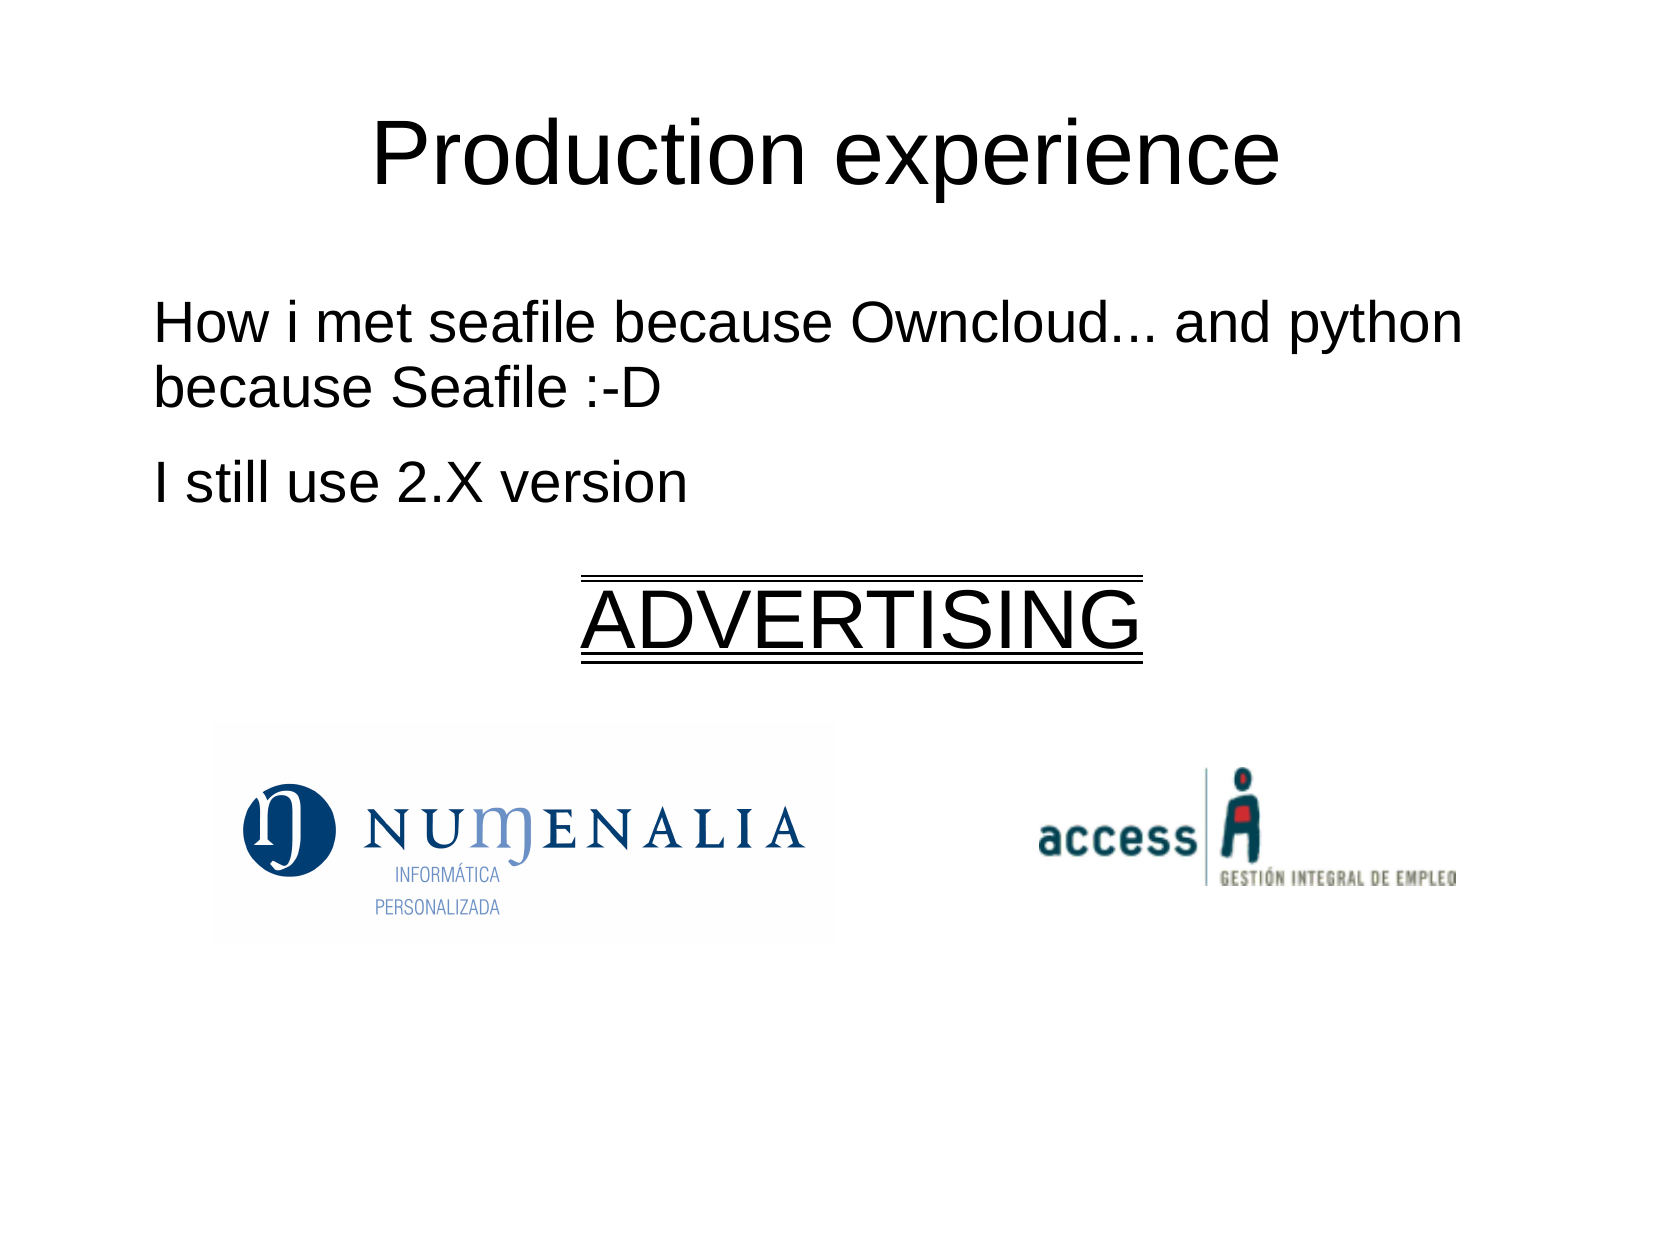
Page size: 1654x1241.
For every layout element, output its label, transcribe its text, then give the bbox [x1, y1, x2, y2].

picture [212, 722, 836, 945]
title Production experience [82, 49, 1571, 257]
list How i met seafile because Owncloud... and python because Seafile :-D I still use 2.X version [82, 290, 1571, 544]
picture [1039, 767, 1456, 886]
list ADVERTISING [82, 573, 1571, 709]
